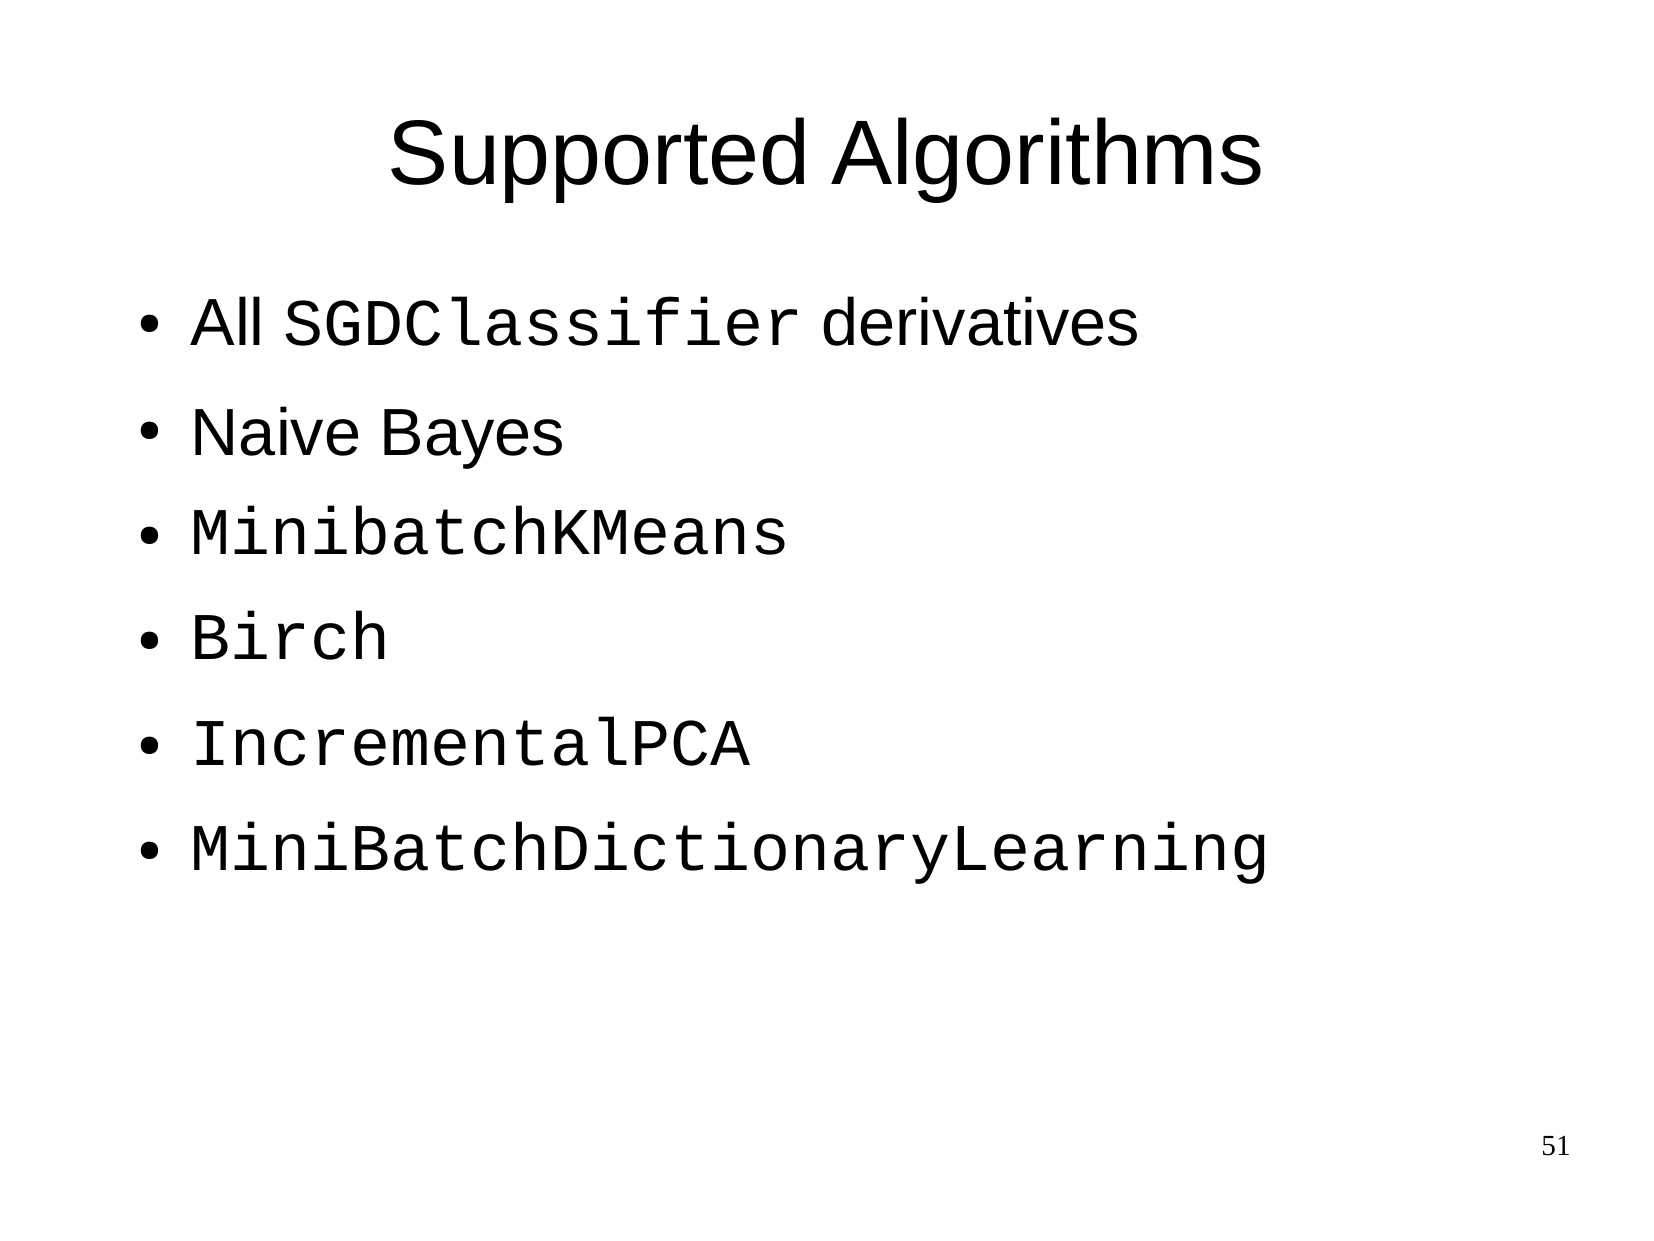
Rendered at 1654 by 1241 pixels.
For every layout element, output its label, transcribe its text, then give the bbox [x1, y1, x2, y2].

list All SGDClassifier derivatives Naive Bayes MinibatchKMeans Birch IncrementalPCA MiniBatchDictionaryLearning [120, 285, 1441, 976]
title Supported Algorithms [82, 49, 1571, 257]
